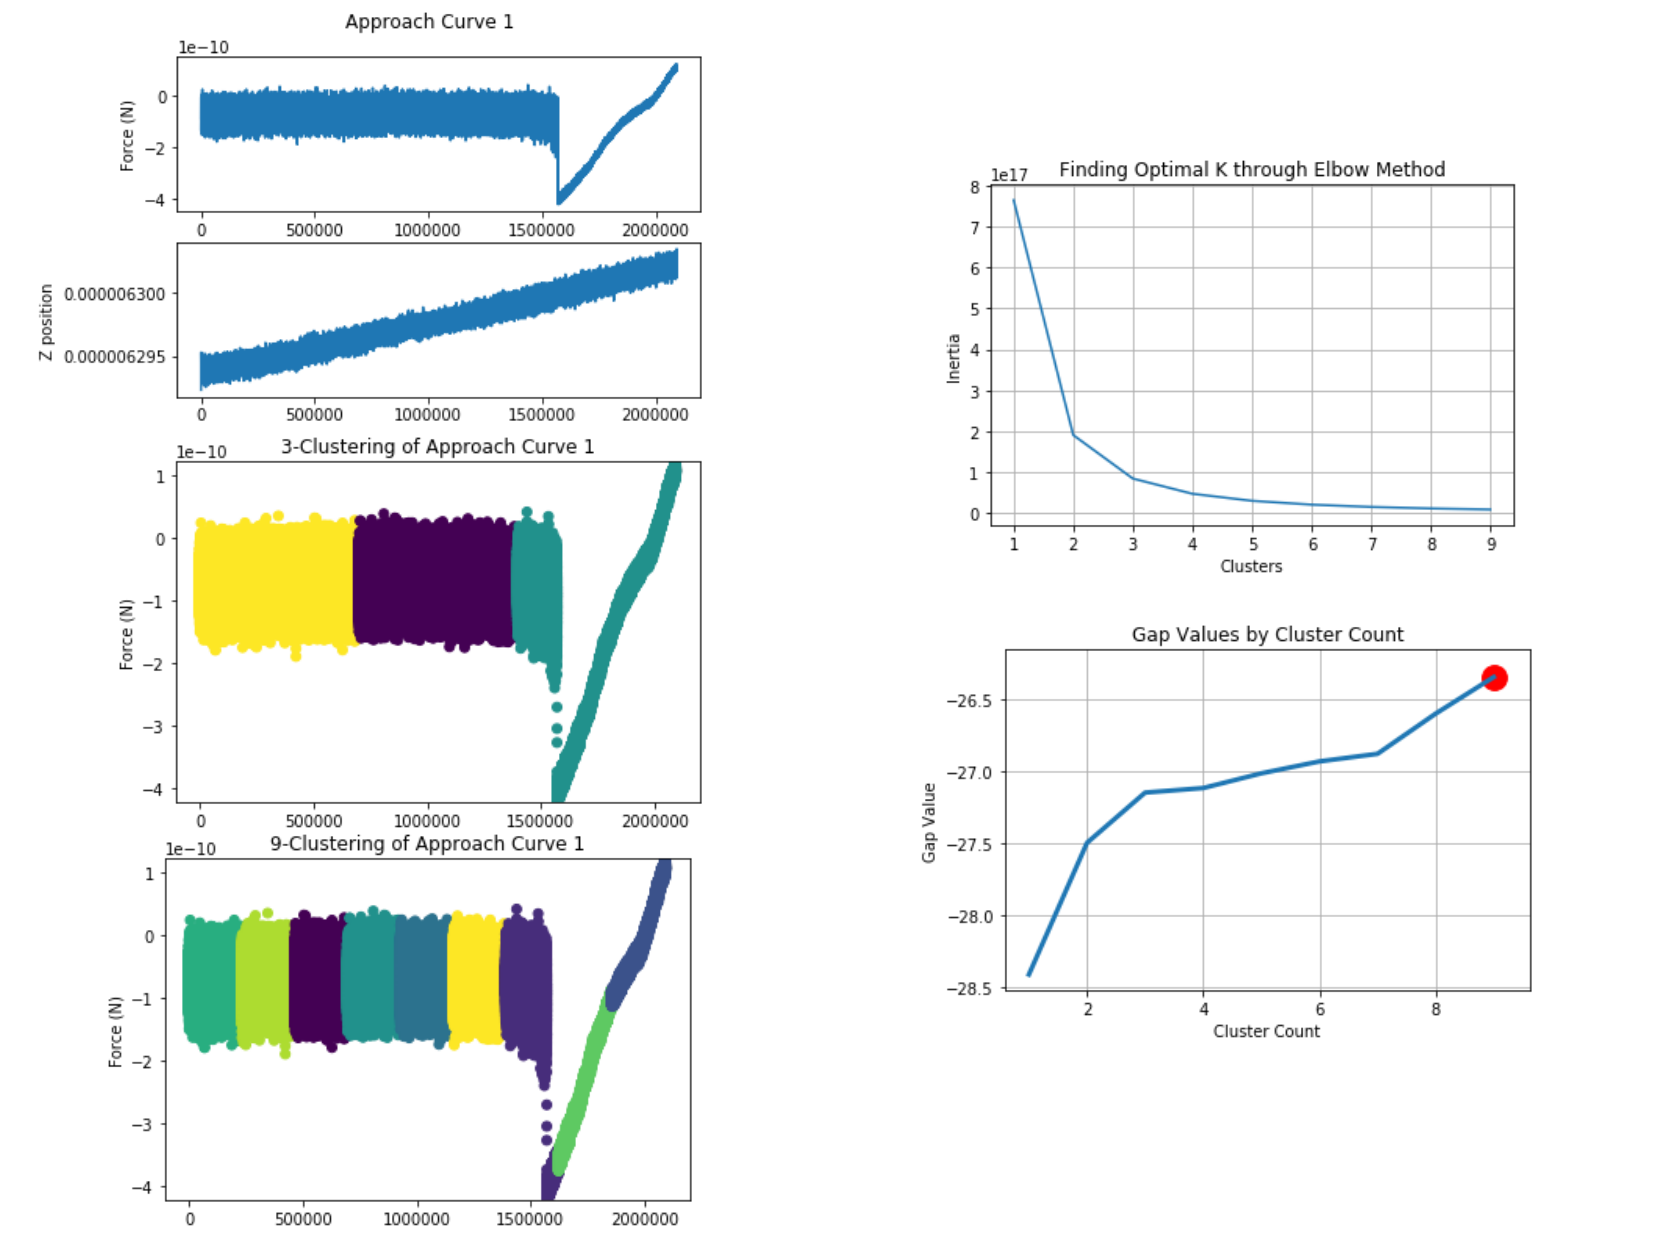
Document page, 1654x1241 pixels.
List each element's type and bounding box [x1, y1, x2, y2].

picture [30, 2, 716, 1238]
picture [936, 150, 1531, 586]
picture [913, 615, 1546, 1051]
